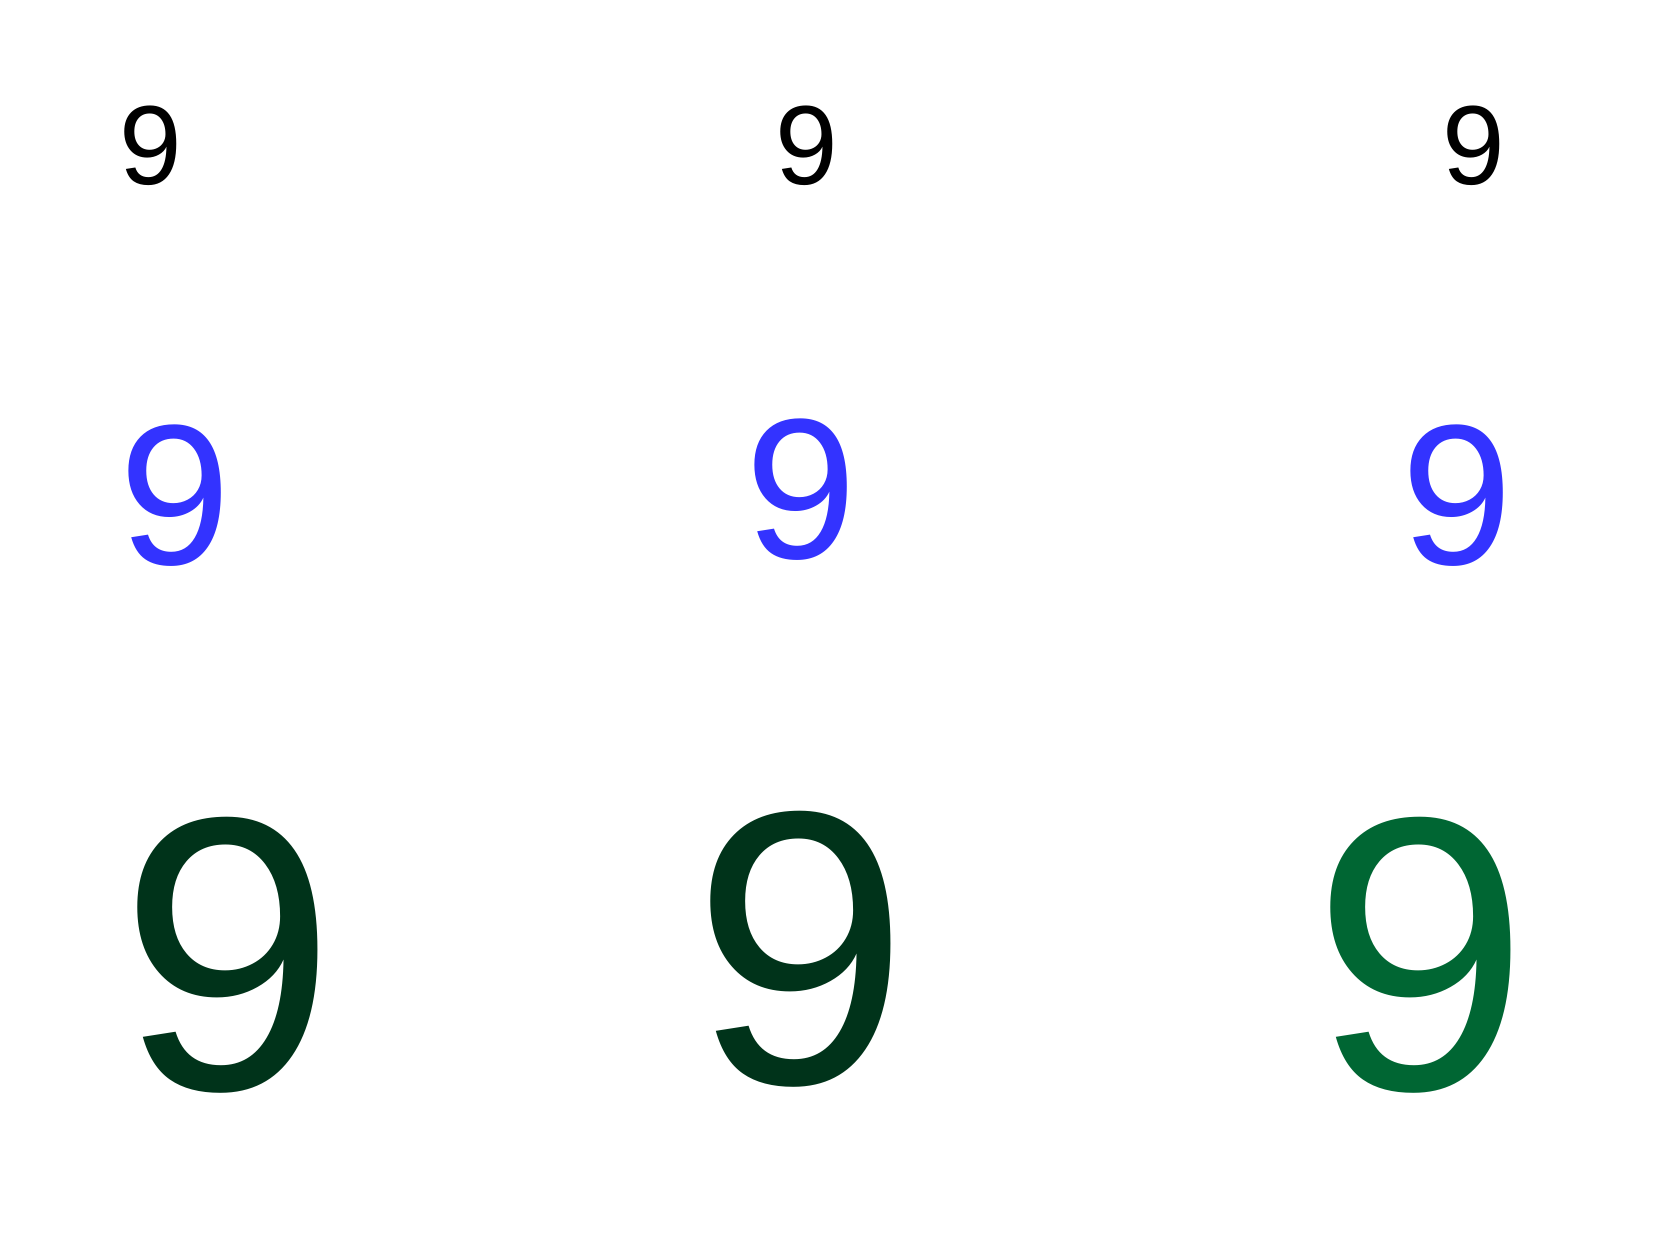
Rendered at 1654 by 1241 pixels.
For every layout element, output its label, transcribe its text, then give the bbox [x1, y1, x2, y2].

text_box 9 [1297, 729, 1553, 1180]
text_box 9 [105, 75, 211, 216]
text_box 9 [1427, 75, 1533, 216]
text_box 9 [105, 376, 256, 615]
text_box 9 [105, 729, 361, 1180]
text_box 9 [1386, 376, 1537, 615]
text_box 9 [760, 75, 866, 216]
text_box 9 [730, 370, 881, 609]
text_box 9 [677, 723, 933, 1174]
